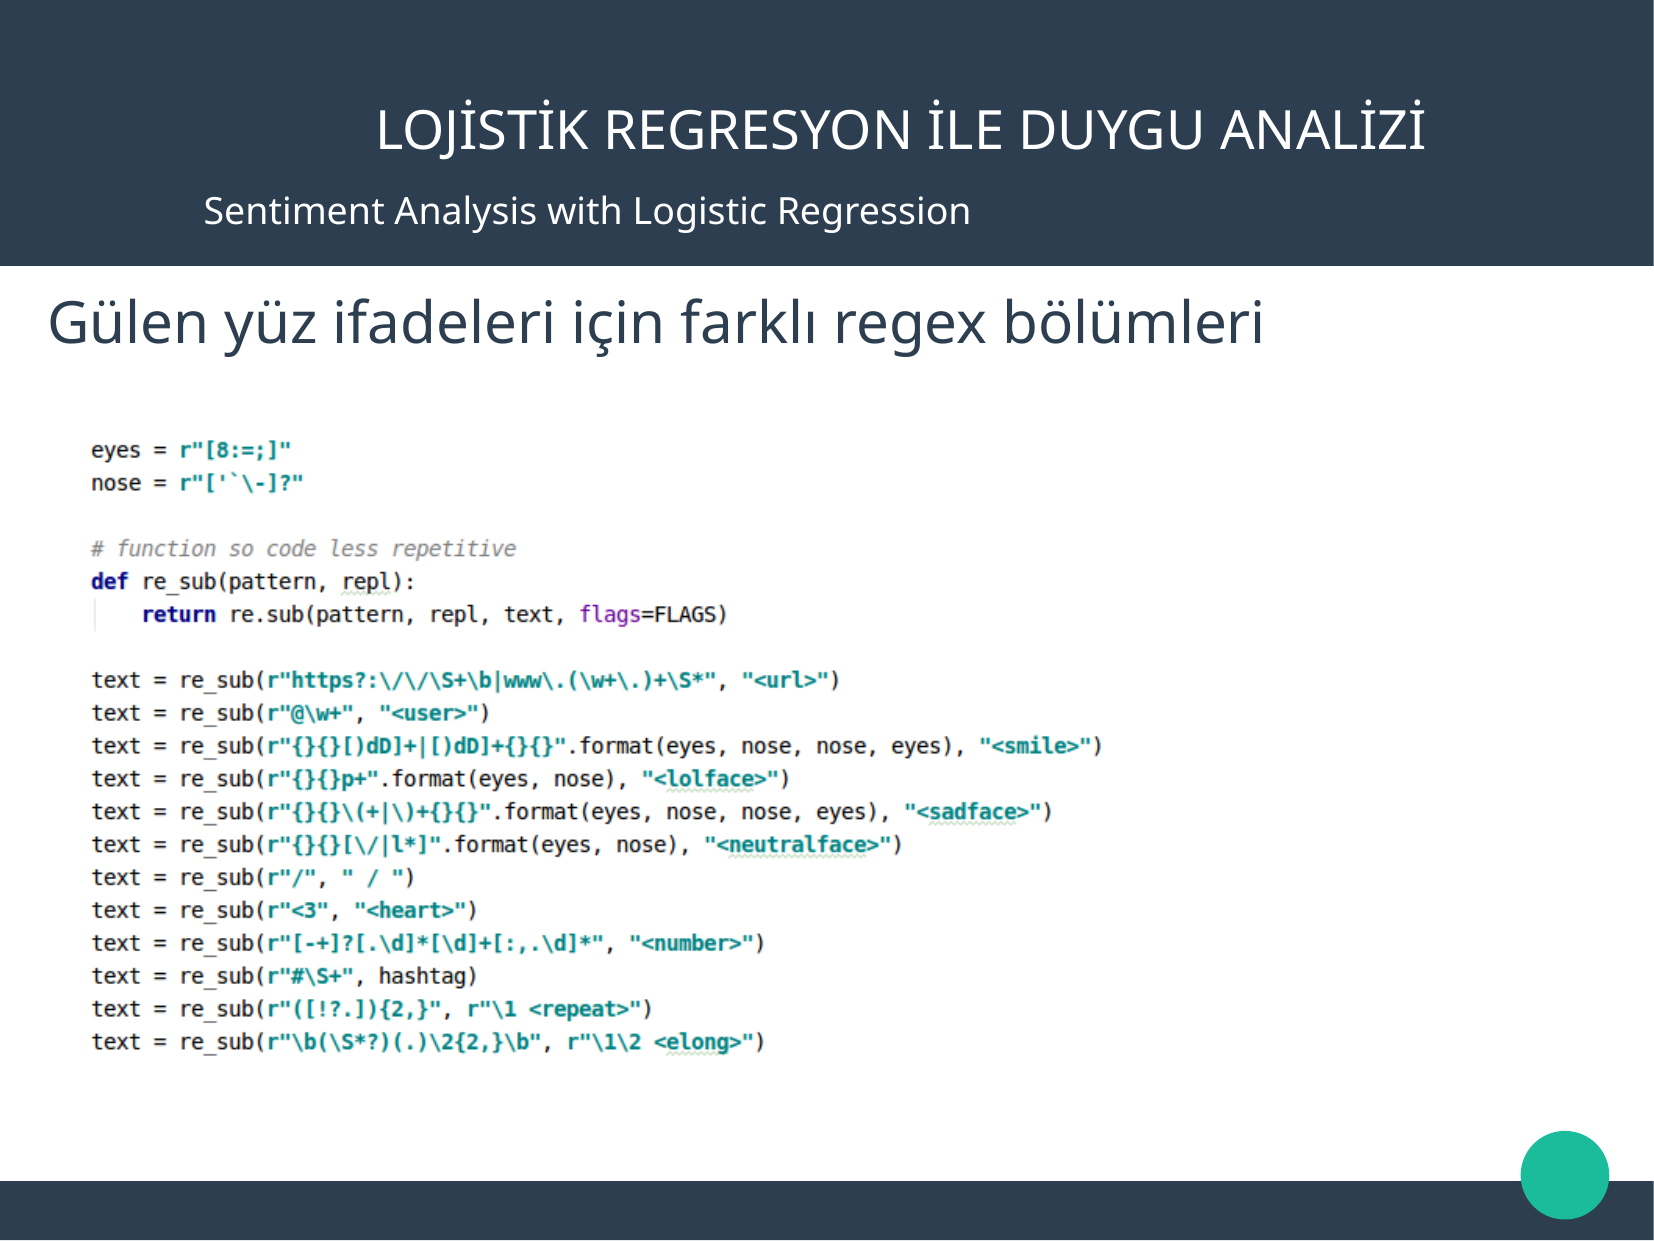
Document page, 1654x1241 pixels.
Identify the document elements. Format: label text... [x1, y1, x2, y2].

subtitle Gülen yüz ifadeleri için farklı regex bölümleri [47, 181, 1571, 1154]
text_box [59, 188, 1359, 366]
title LOJİSTİK REGRESYON İLE DUYGU ANALİZİ [59, 49, 1595, 207]
picture [49, 437, 1193, 1081]
text_box Sentiment Analysis with Logistic Regression [188, 177, 1312, 236]
